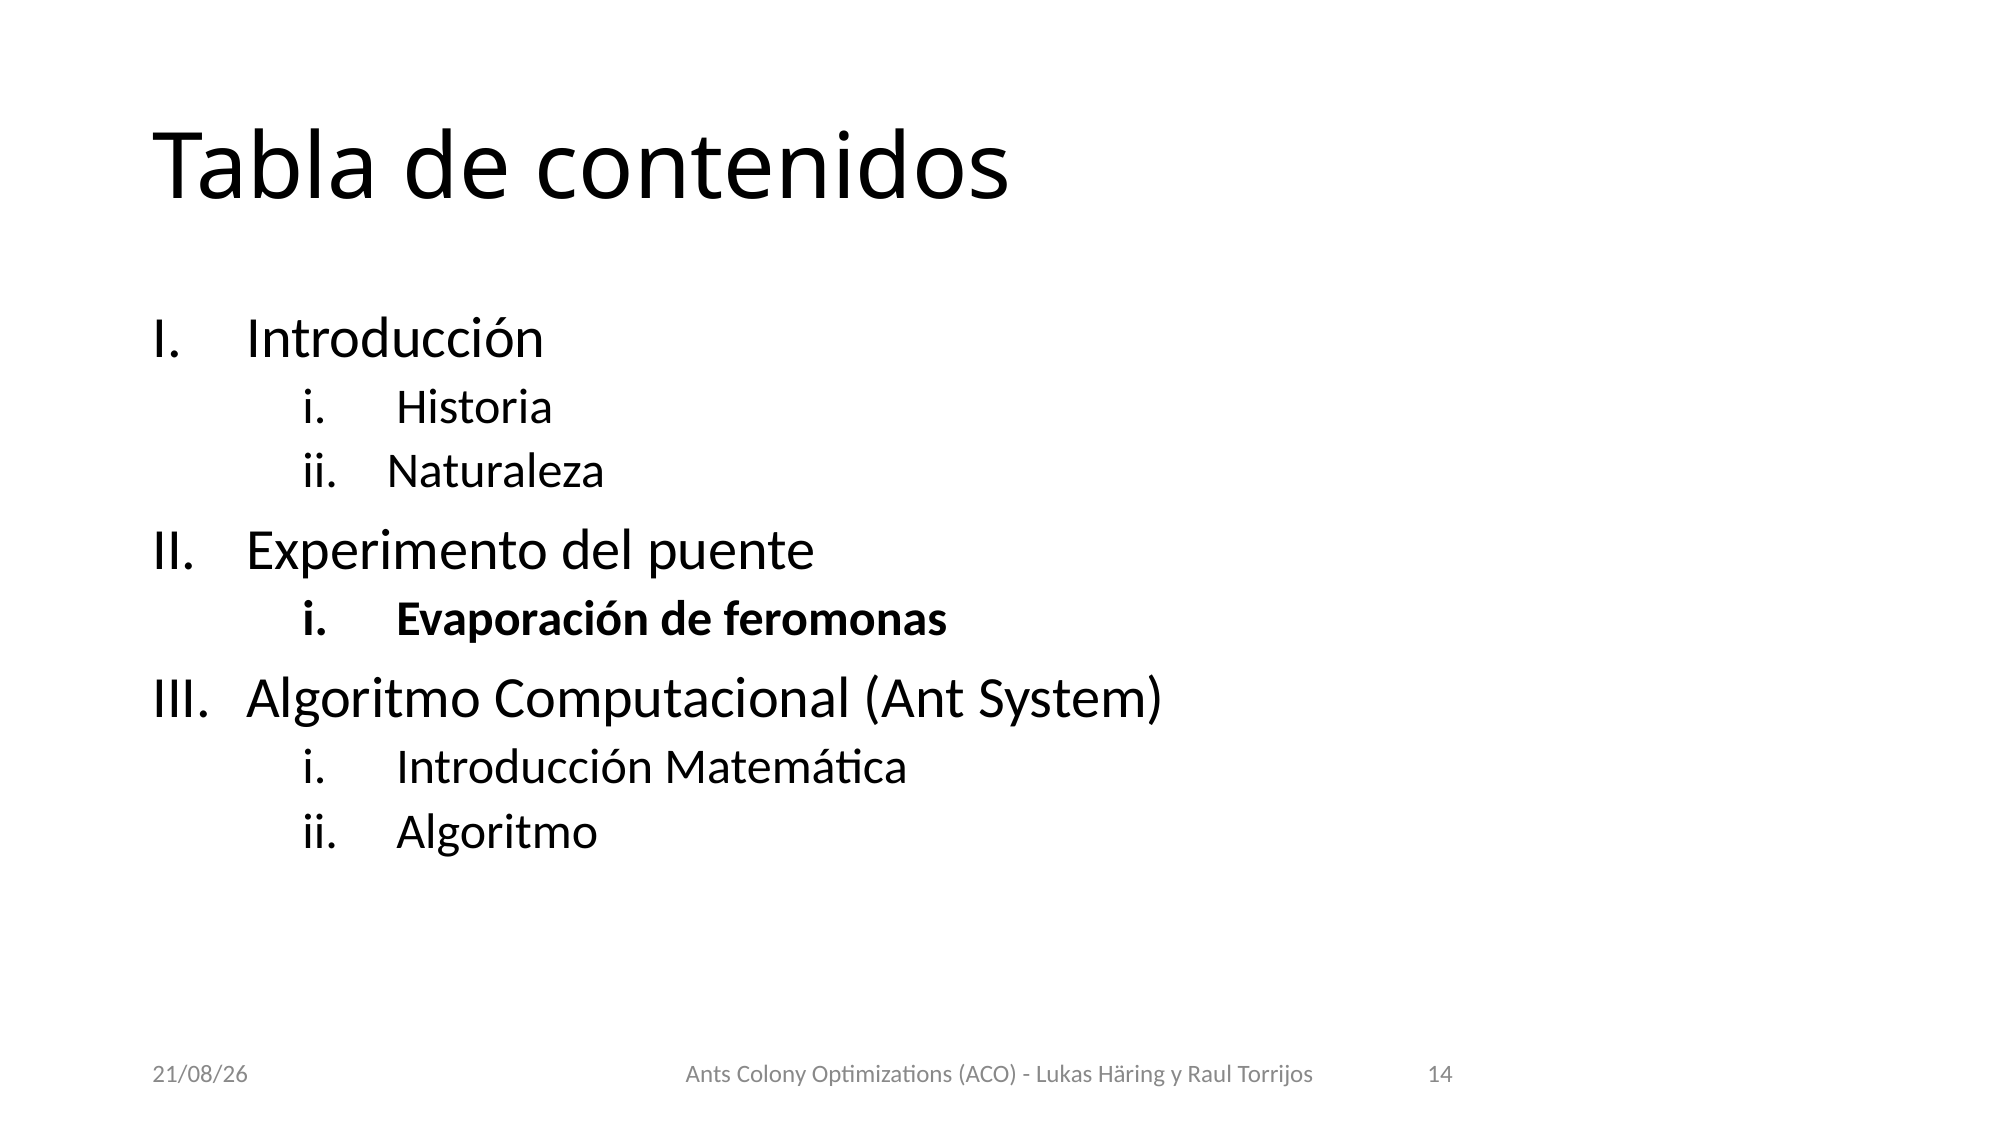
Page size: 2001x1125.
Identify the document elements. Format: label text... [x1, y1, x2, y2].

title Tabla de contenidos [137, 59, 1863, 278]
text_box Ants Colony Optimizations (ACO) - Lukas Häring y Raul Torrijos [662, 1042, 1338, 1103]
text_box [1412, 1042, 1863, 1103]
text_box 19/05/2019 [137, 1042, 588, 1103]
list Introducción Historia Naturaleza Experimento del puente Evaporación de feromonas Algoritmo Computacional (Ant System) Introducción Matemática Algoritmo [137, 299, 1863, 1014]
